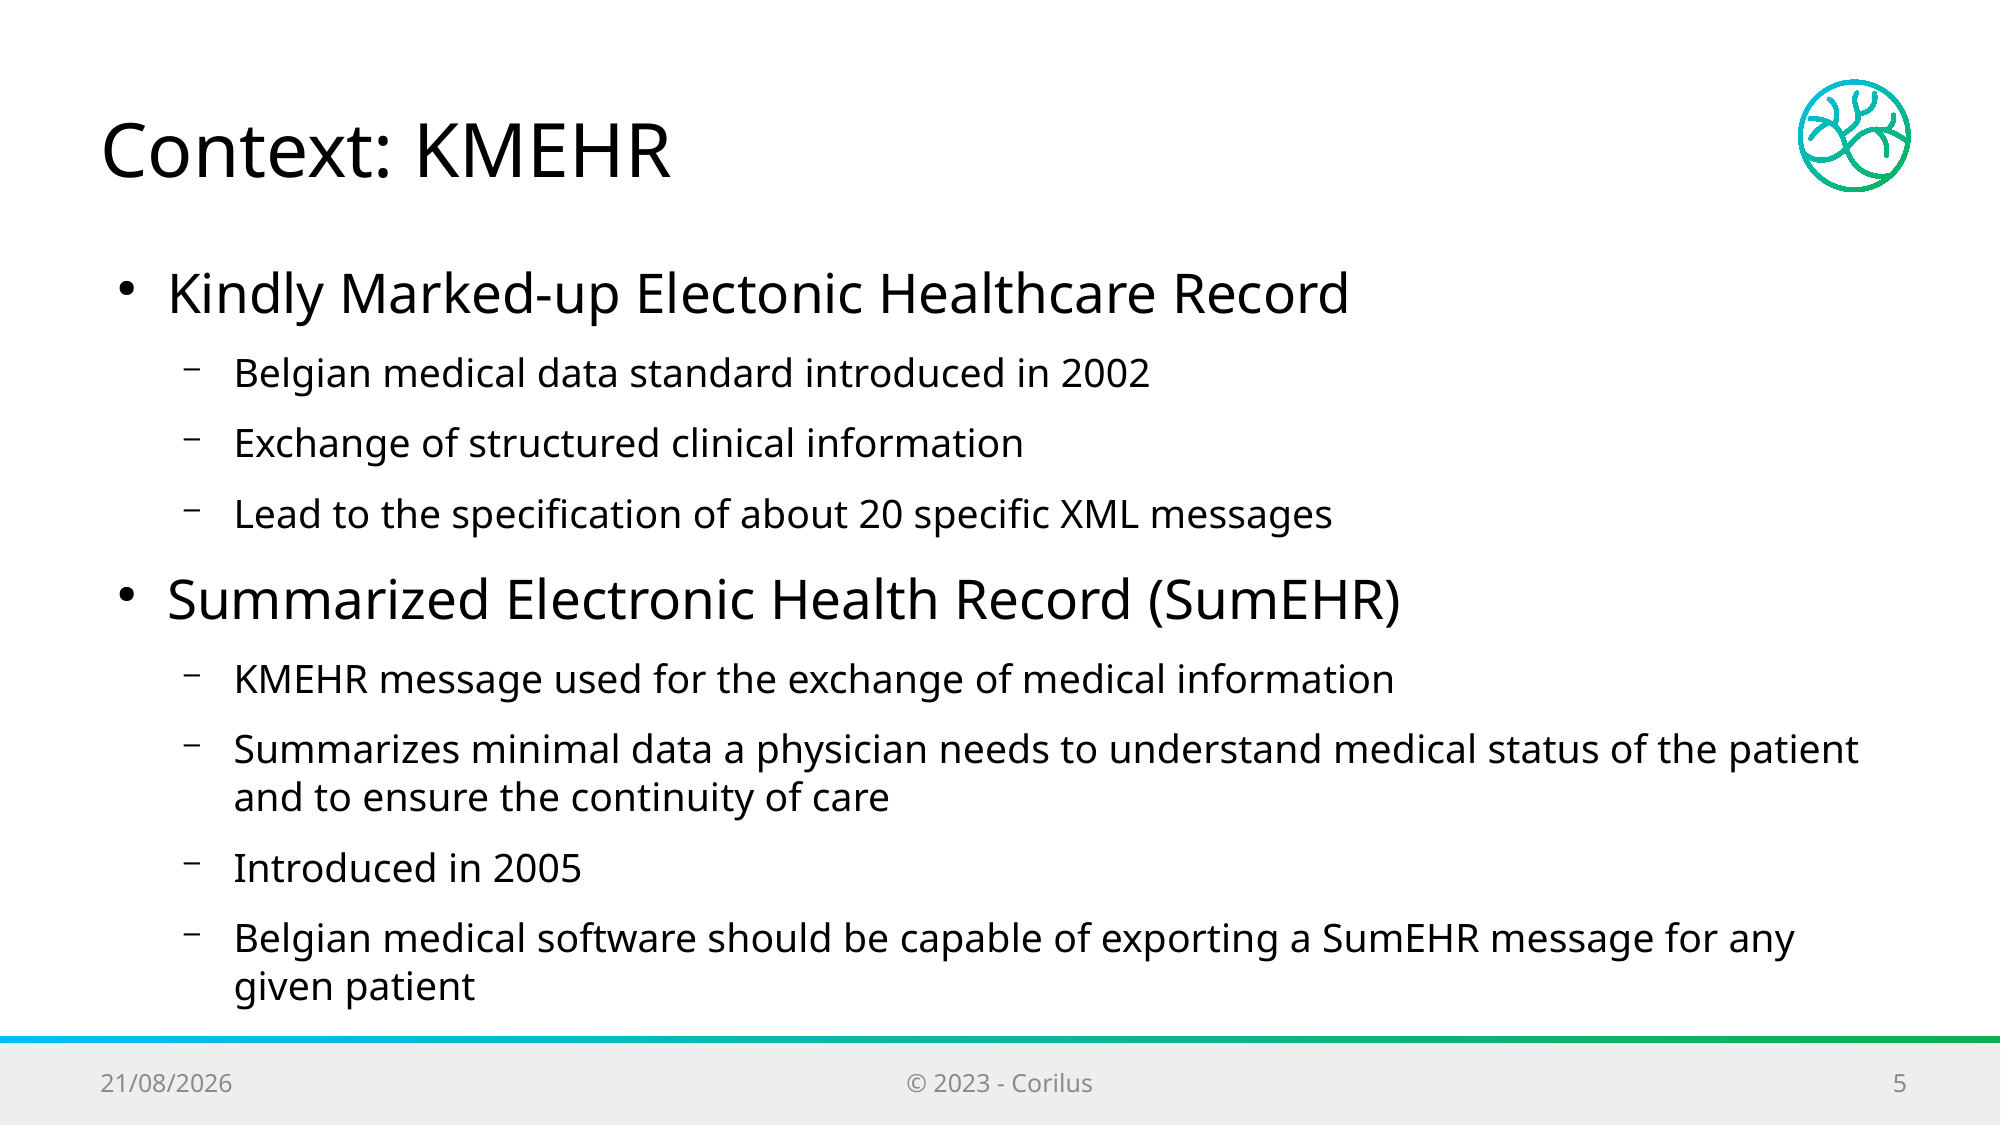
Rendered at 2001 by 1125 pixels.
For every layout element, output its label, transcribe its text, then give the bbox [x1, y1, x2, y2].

list Kindly Marked-up Electonic Healthcare Record Belgian medical data standard introduced in 2002 Exchange of structured clinical information Lead to the specification of about 20 specific XML messages Summarized Electronic Health Record (SumEHR) KMEHR message used for the exchange of medical information Summarizes minimal data a physician needs to understand medical status of the patient and to ensure the continuity of care Introduced in 2005 Belgian medical software should be capable of exporting a SumEHR message for any given patient [100, 259, 1908, 1016]
title Context: KMEHR [100, 59, 1908, 237]
